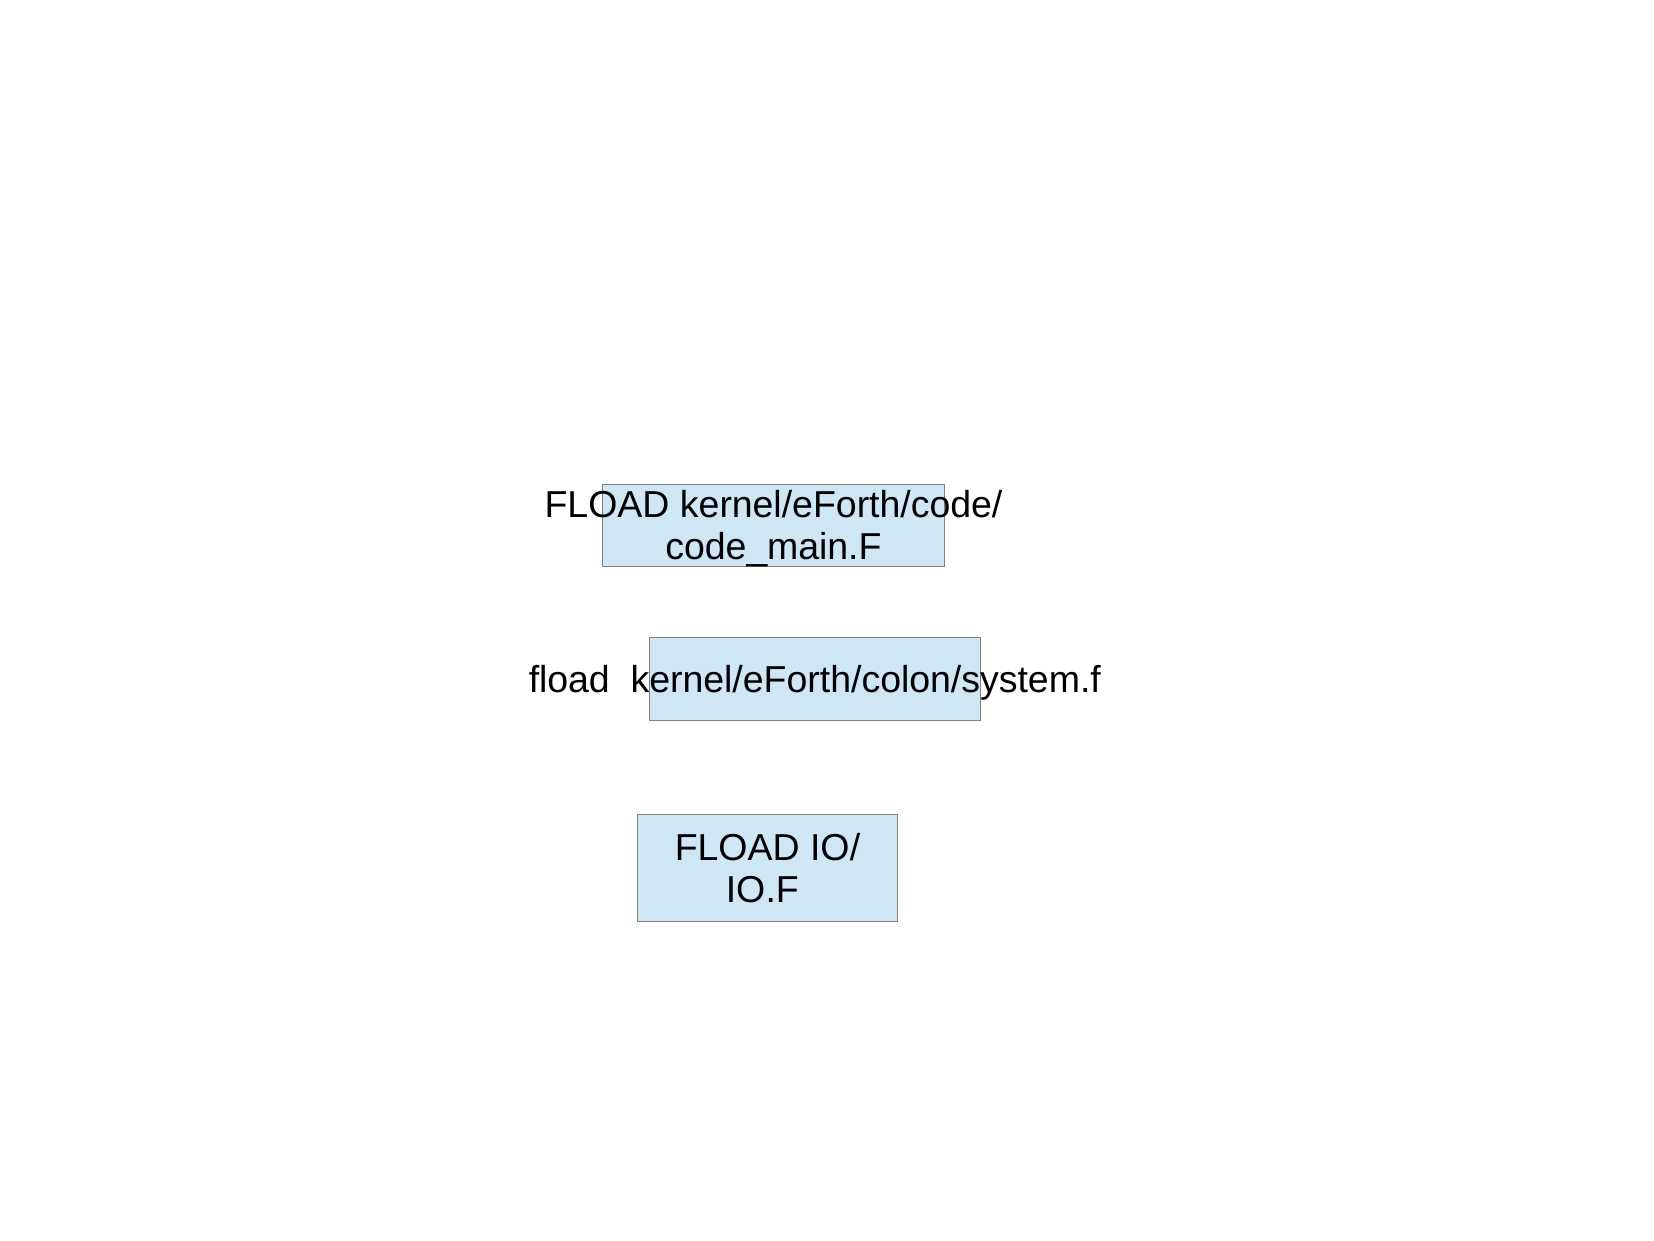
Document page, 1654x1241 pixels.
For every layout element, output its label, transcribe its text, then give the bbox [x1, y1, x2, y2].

text_box FLOAD IO/ IO.F [637, 814, 898, 922]
text_box fload kernel/eForth/colon/system.f [649, 637, 981, 721]
text_box FLOAD kernel/eForth/code/ code_main.F [602, 484, 945, 567]
